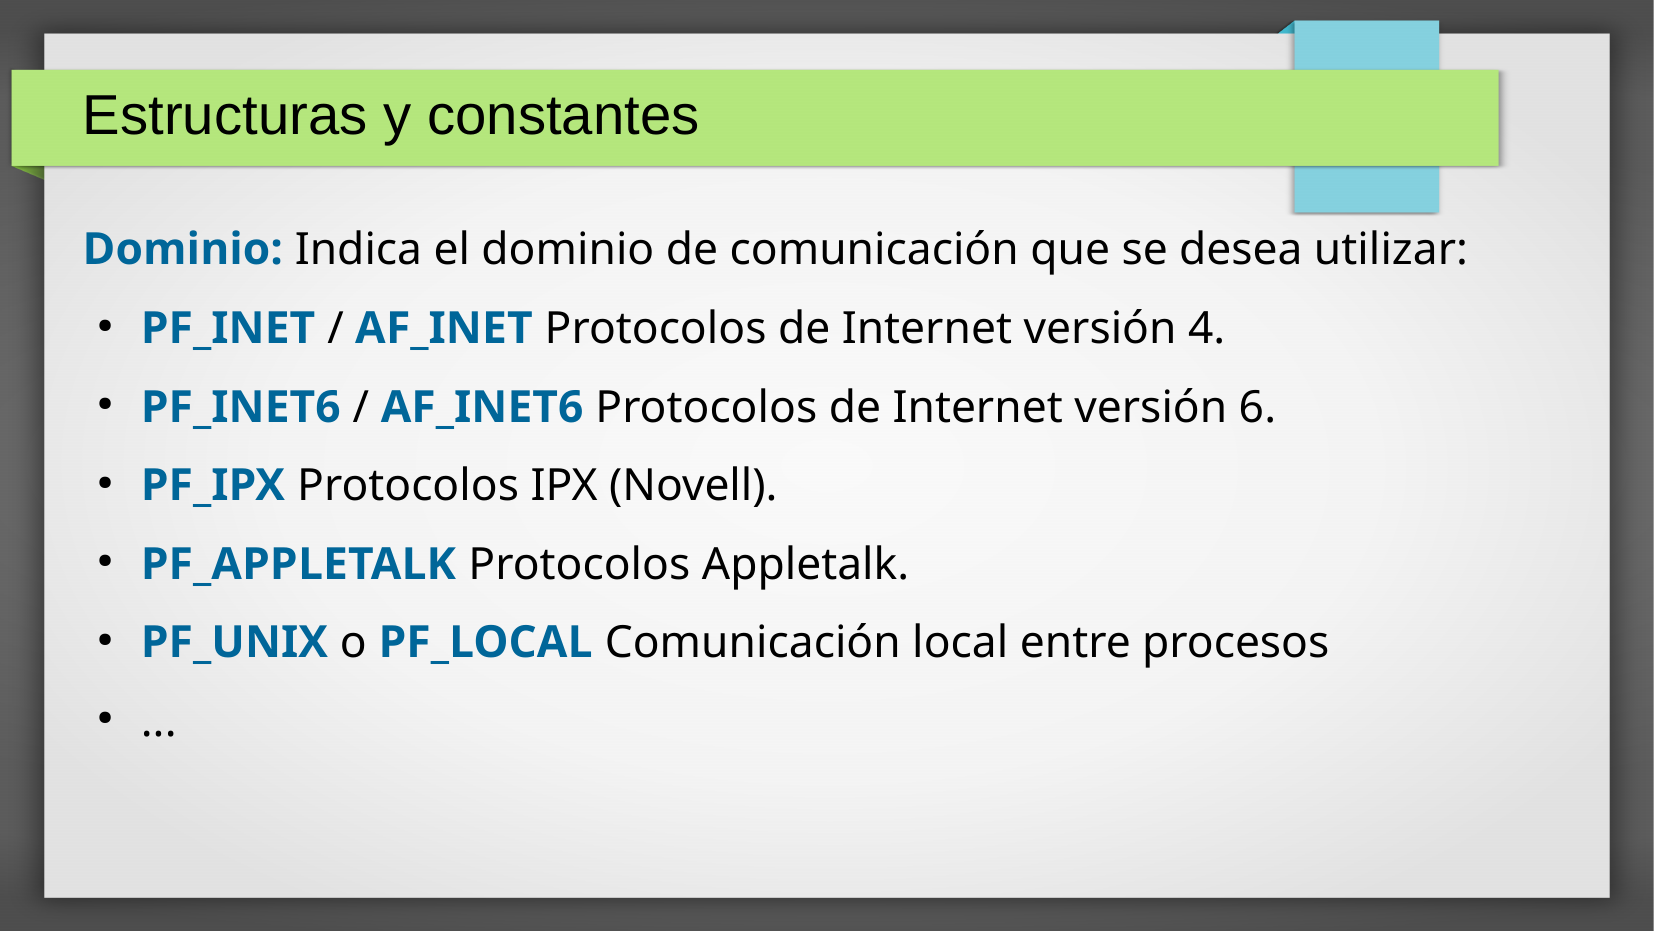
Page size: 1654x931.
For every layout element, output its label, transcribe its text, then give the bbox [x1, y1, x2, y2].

list Dominio: Indica el dominio de comunicación que se desea utilizar: PF_INET / AF_INET Protocolos de Internet versión 4. PF_INET6 / AF_INET6 Protocolos de Internet versión 6. PF_IPX Protocolos IPX (Novell). PF_APPLETALK Protocolos Appletalk. PF_UNIX o PF_LOCAL Comunicación local entre procesos ... [82, 217, 1571, 758]
picture [0, 0, 1654, 931]
title Estructuras y constantes [82, 70, 1264, 160]
